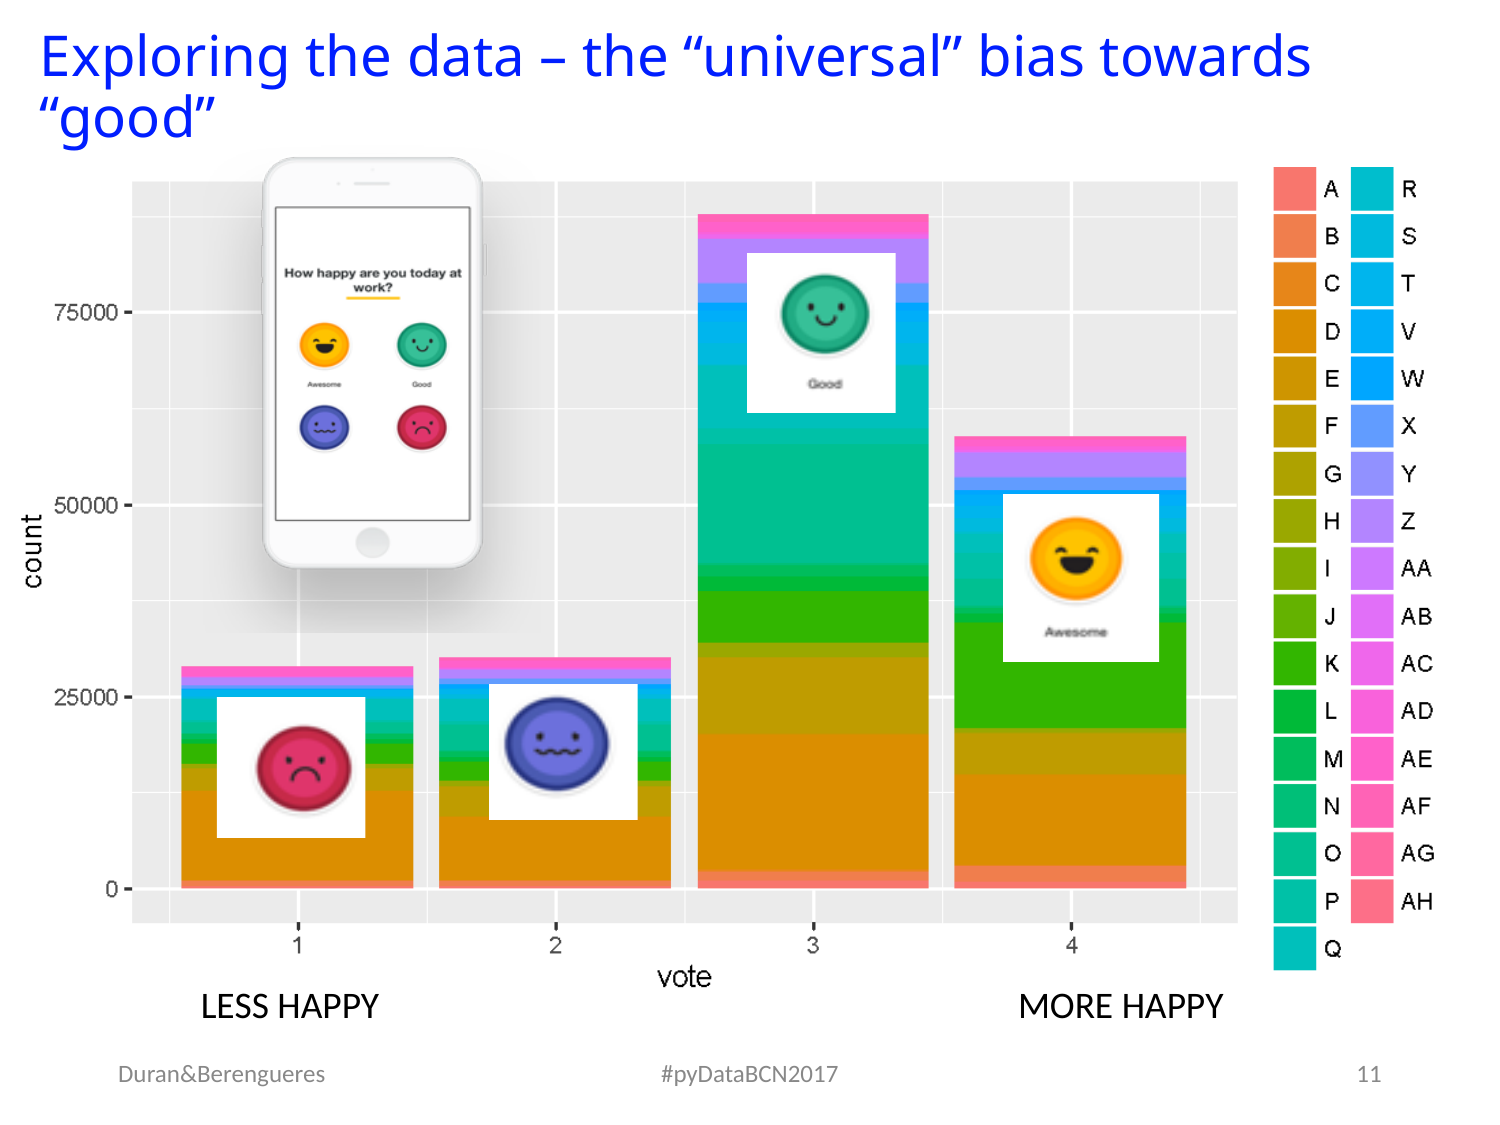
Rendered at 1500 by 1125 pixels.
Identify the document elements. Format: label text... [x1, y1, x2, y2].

text_box LESS HAPPY [185, 973, 397, 1034]
picture [0, 145, 1500, 1004]
footer #pyDataBCN2017 [496, 1042, 1004, 1103]
slide_number <number> [1059, 1042, 1397, 1103]
title Exploring the data – the “universal” bias towards “good” [24, 32, 1500, 146]
text_box MORE HAPPY [1003, 973, 1241, 1034]
slide_number Duran&Berengueres [103, 1042, 441, 1103]
